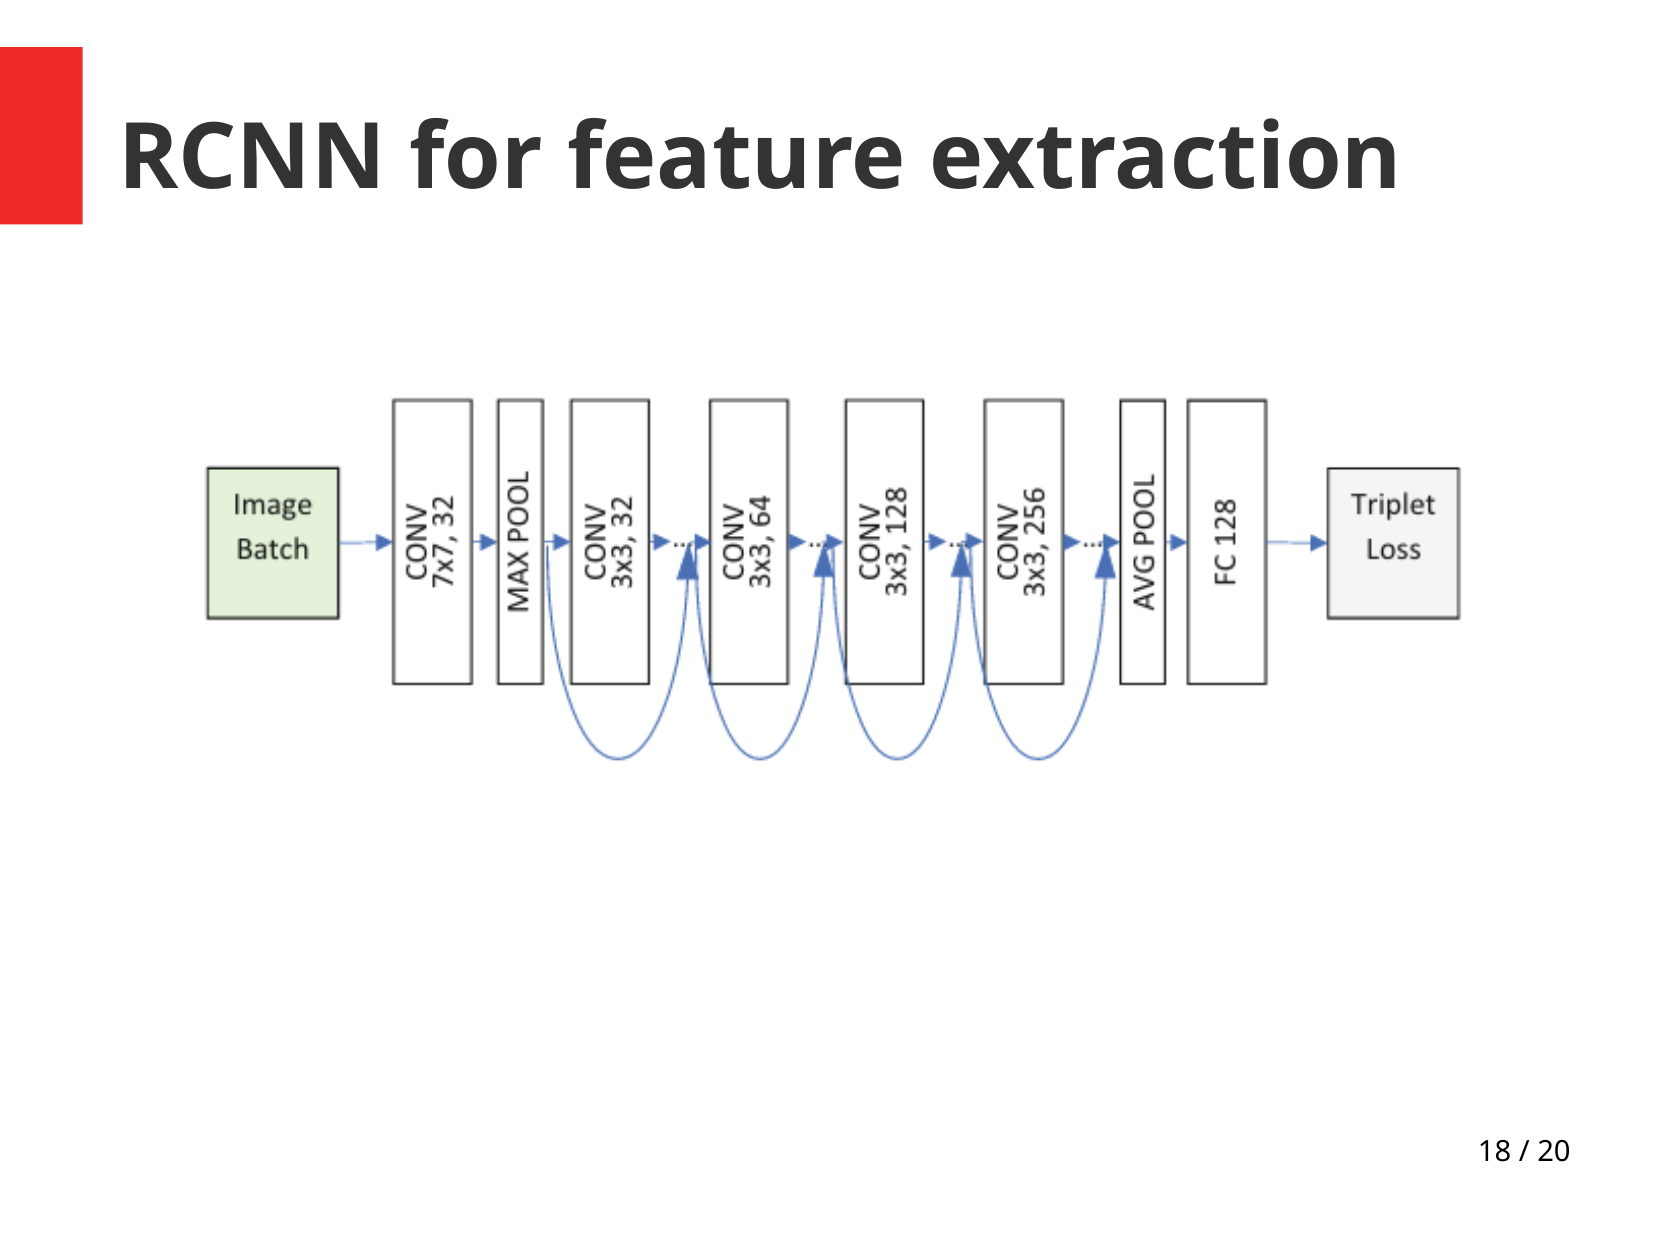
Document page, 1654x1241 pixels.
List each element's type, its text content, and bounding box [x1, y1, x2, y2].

picture [173, 354, 1506, 775]
title RCNN for feature extraction [118, 49, 1571, 257]
